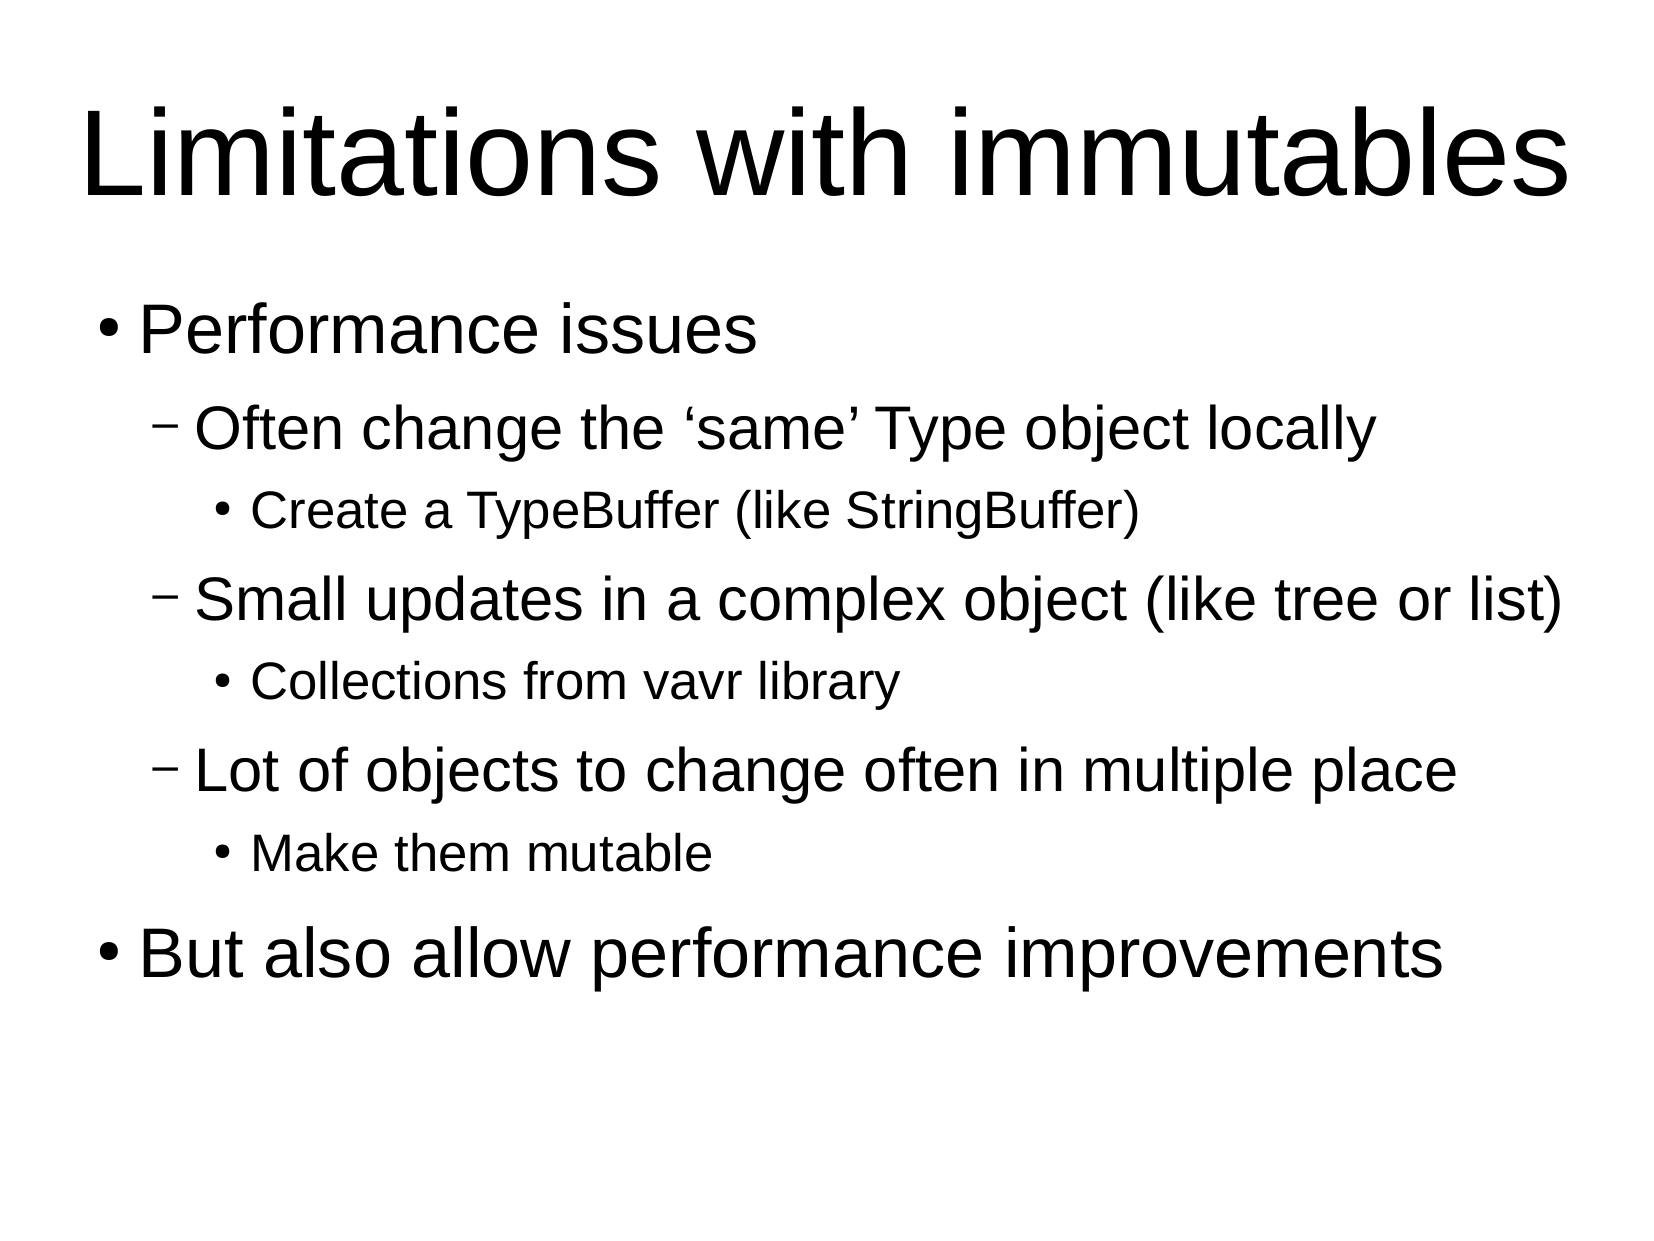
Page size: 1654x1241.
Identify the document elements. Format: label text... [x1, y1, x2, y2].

title Limitations with immutables [35, 16, 1619, 290]
list Performance issues Often change the ‘same’ Type object locally Create a TypeBuffer (like StringBuffer) Small updates in a complex object (like tree or list) Collections from vavr library Lot of objects to change often in multiple place Make them mutable But also allow performance improvements [82, 290, 1571, 1010]
